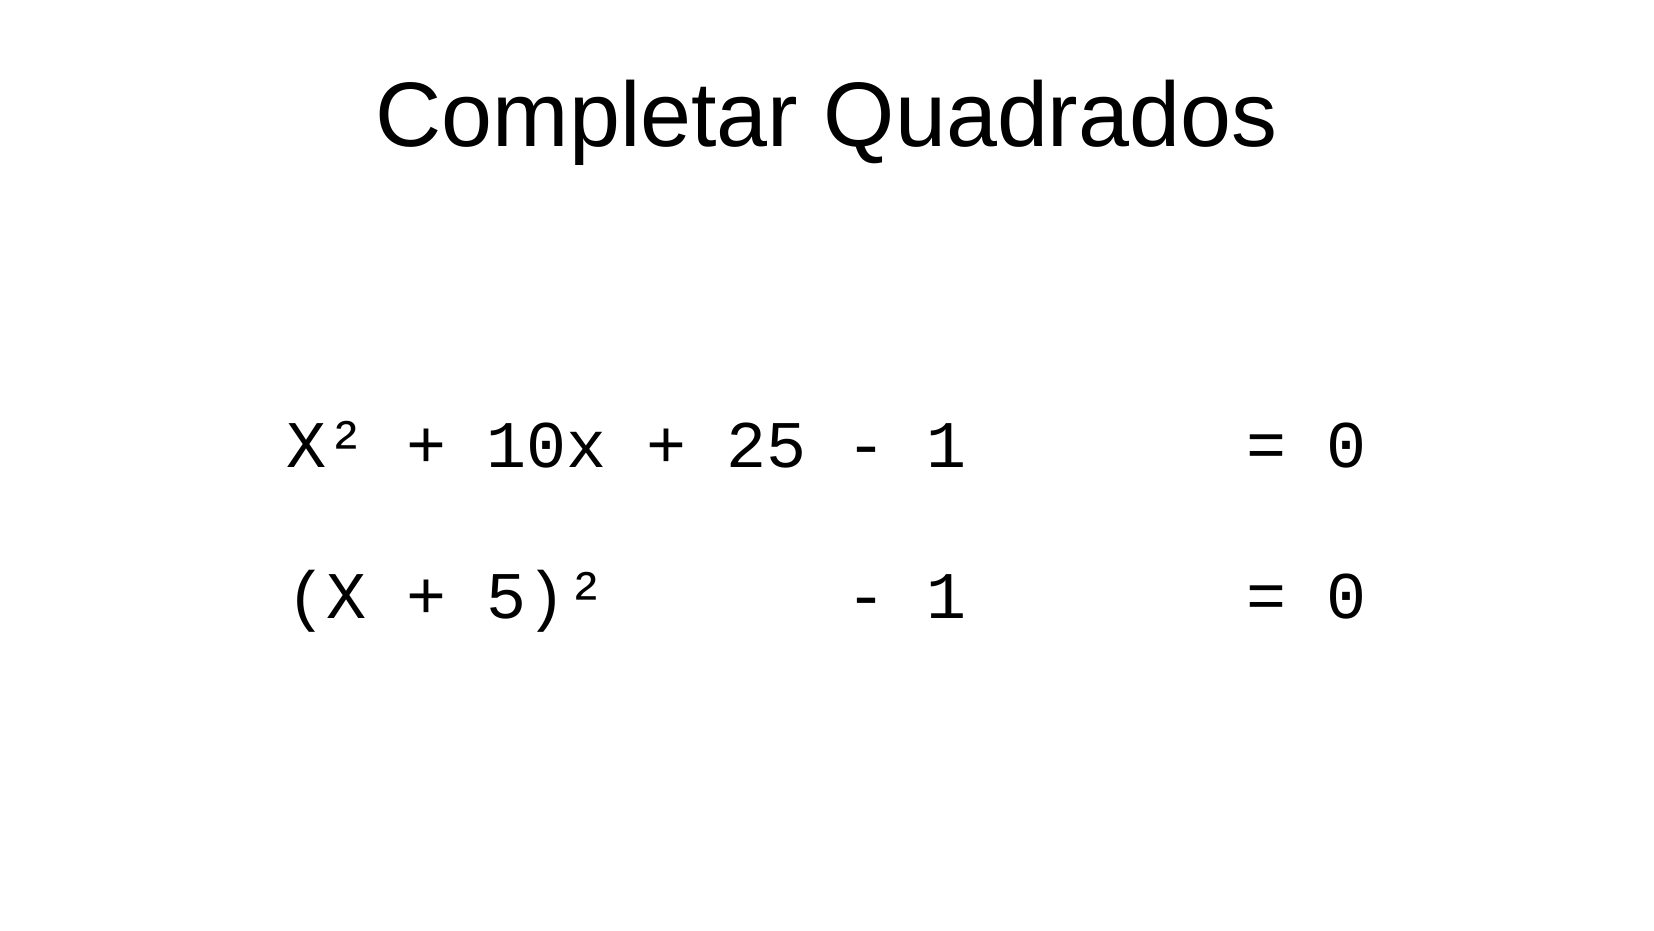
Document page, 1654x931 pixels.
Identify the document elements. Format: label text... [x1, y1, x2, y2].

title Completar Quadrados [82, 37, 1571, 193]
subtitle X² + 10x + 25 - 1 = 0 (X + 5)² - 1 = 0 [82, 217, 1571, 758]
